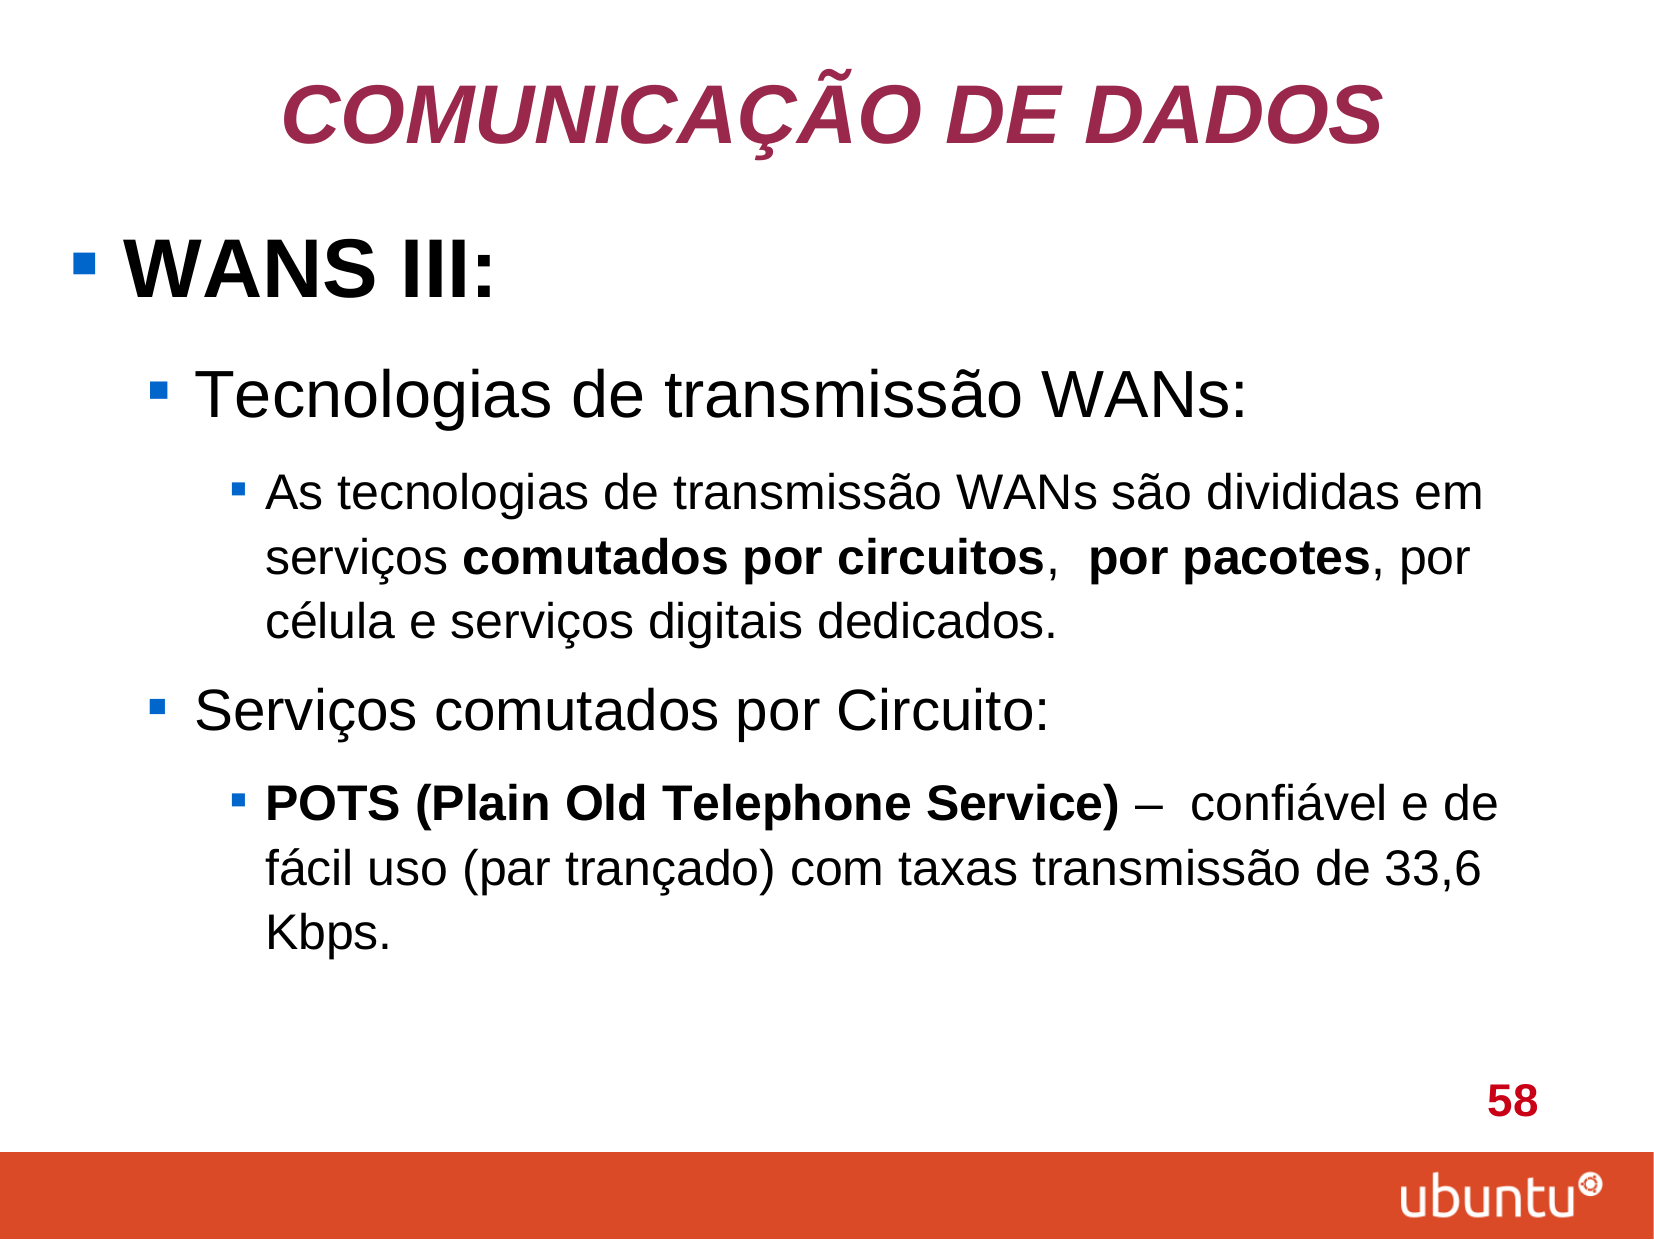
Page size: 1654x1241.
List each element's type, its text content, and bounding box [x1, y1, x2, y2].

text_box <number> [1473, 1063, 1654, 1134]
picture [0, 1152, 1654, 1239]
title COMUNICAÇÃO DE DADOS [11, 7, 1654, 200]
list WANS III: Tecnologias de transmissão WANs: As tecnologias de transmissão WANs são divididas em serviços comutados por circuitos, por pacotes, por célula e serviços digitais dedicados. Serviços comutados por Circuito: POTS (Plain Old Telephone Service) – confiável e de fácil uso (par trançado) com taxas transmissão de 33,6 Kbps. [53, 207, 1542, 1065]
